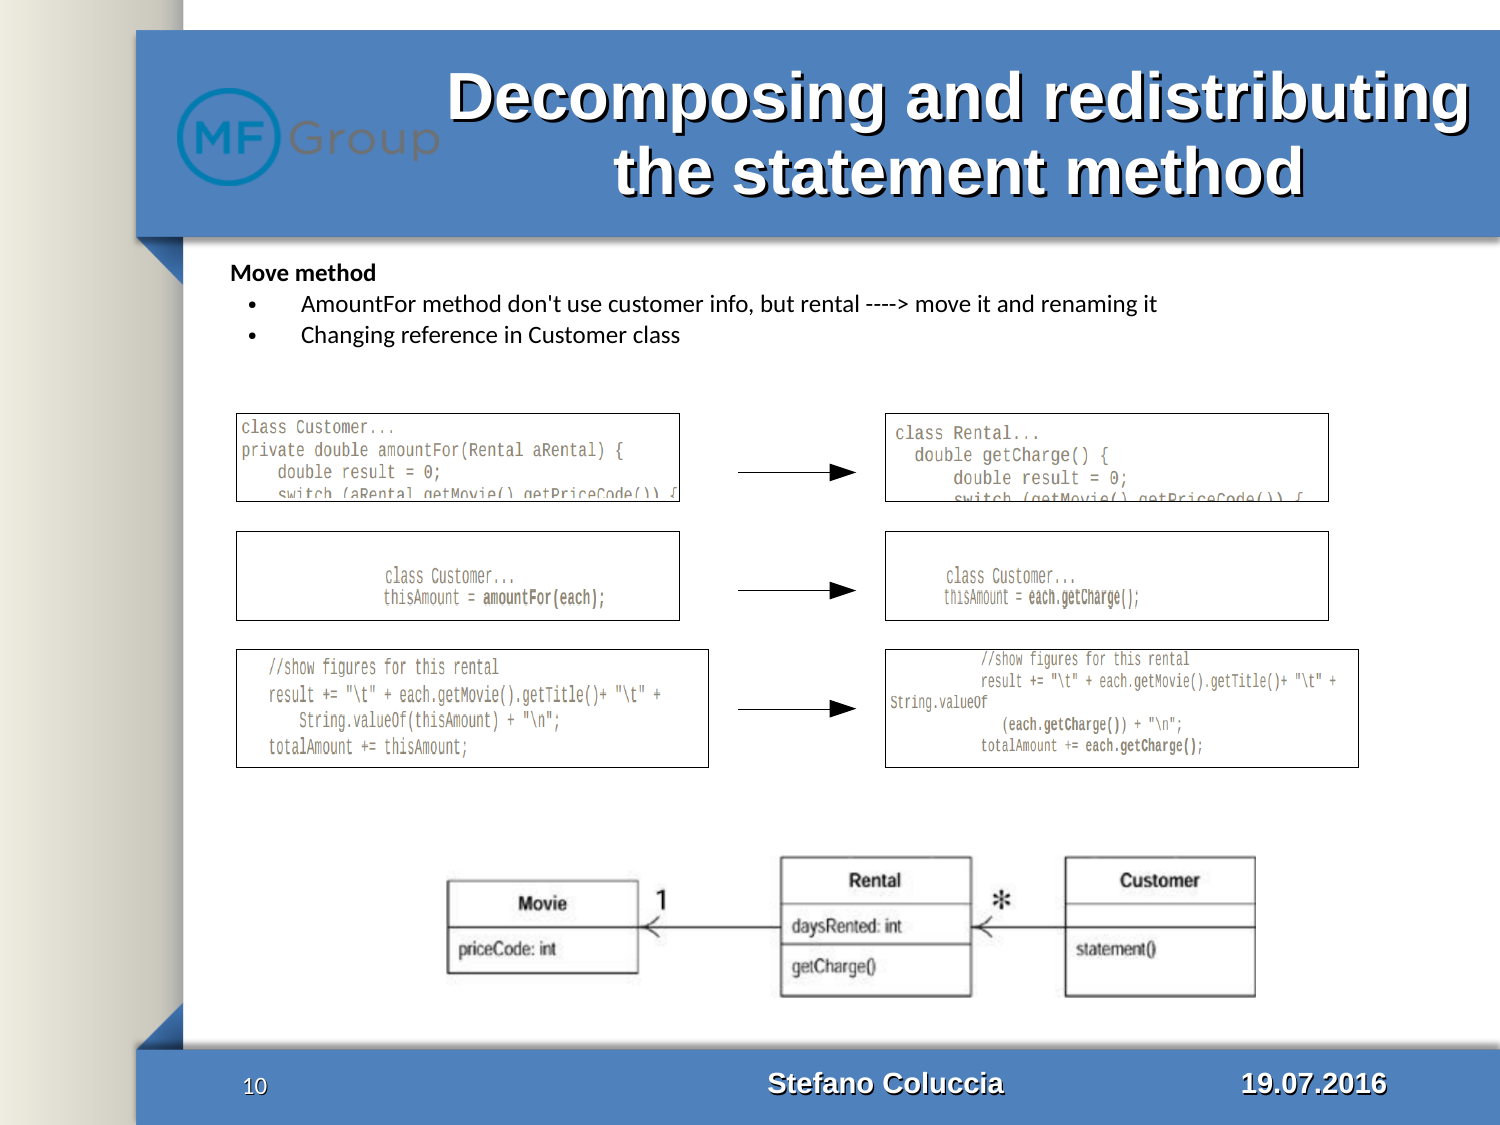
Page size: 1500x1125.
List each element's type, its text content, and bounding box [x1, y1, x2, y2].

title Decomposing and redistributing the statement method [442, 38, 1477, 230]
picture [0, 0, 1500, 1125]
title 19.07.2016 [1151, 1062, 1477, 1105]
title Stefano Coluccia [738, 1062, 1034, 1105]
list Move method AmountFor method don't use customer info, but rental ----> move it and renaming it Changing reference in Customer class [230, 262, 1477, 363]
